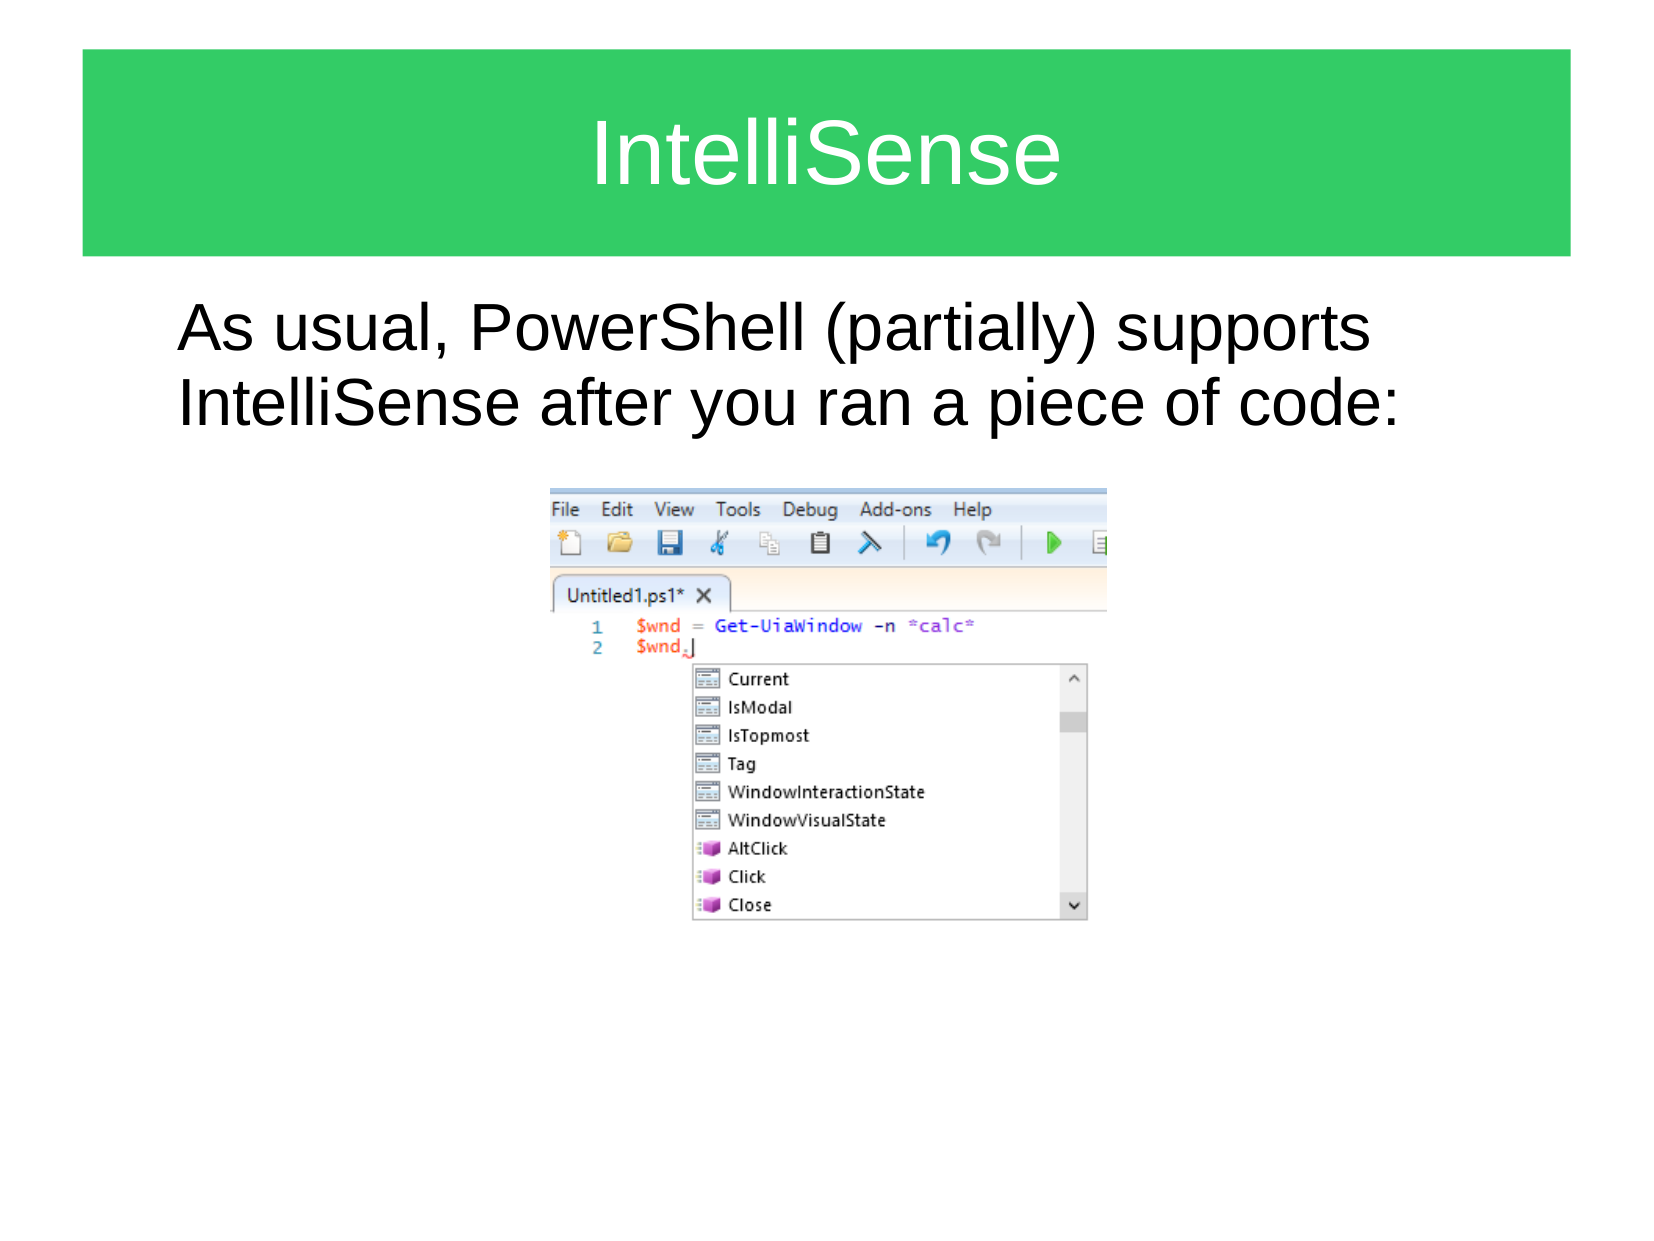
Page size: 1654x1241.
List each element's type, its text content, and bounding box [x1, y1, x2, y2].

picture [550, 488, 1107, 938]
list As usual, PowerShell (partially) supports IntelliSense after you ran a piece of code: [106, 290, 1562, 1010]
title IntelliSense [82, 49, 1571, 257]
